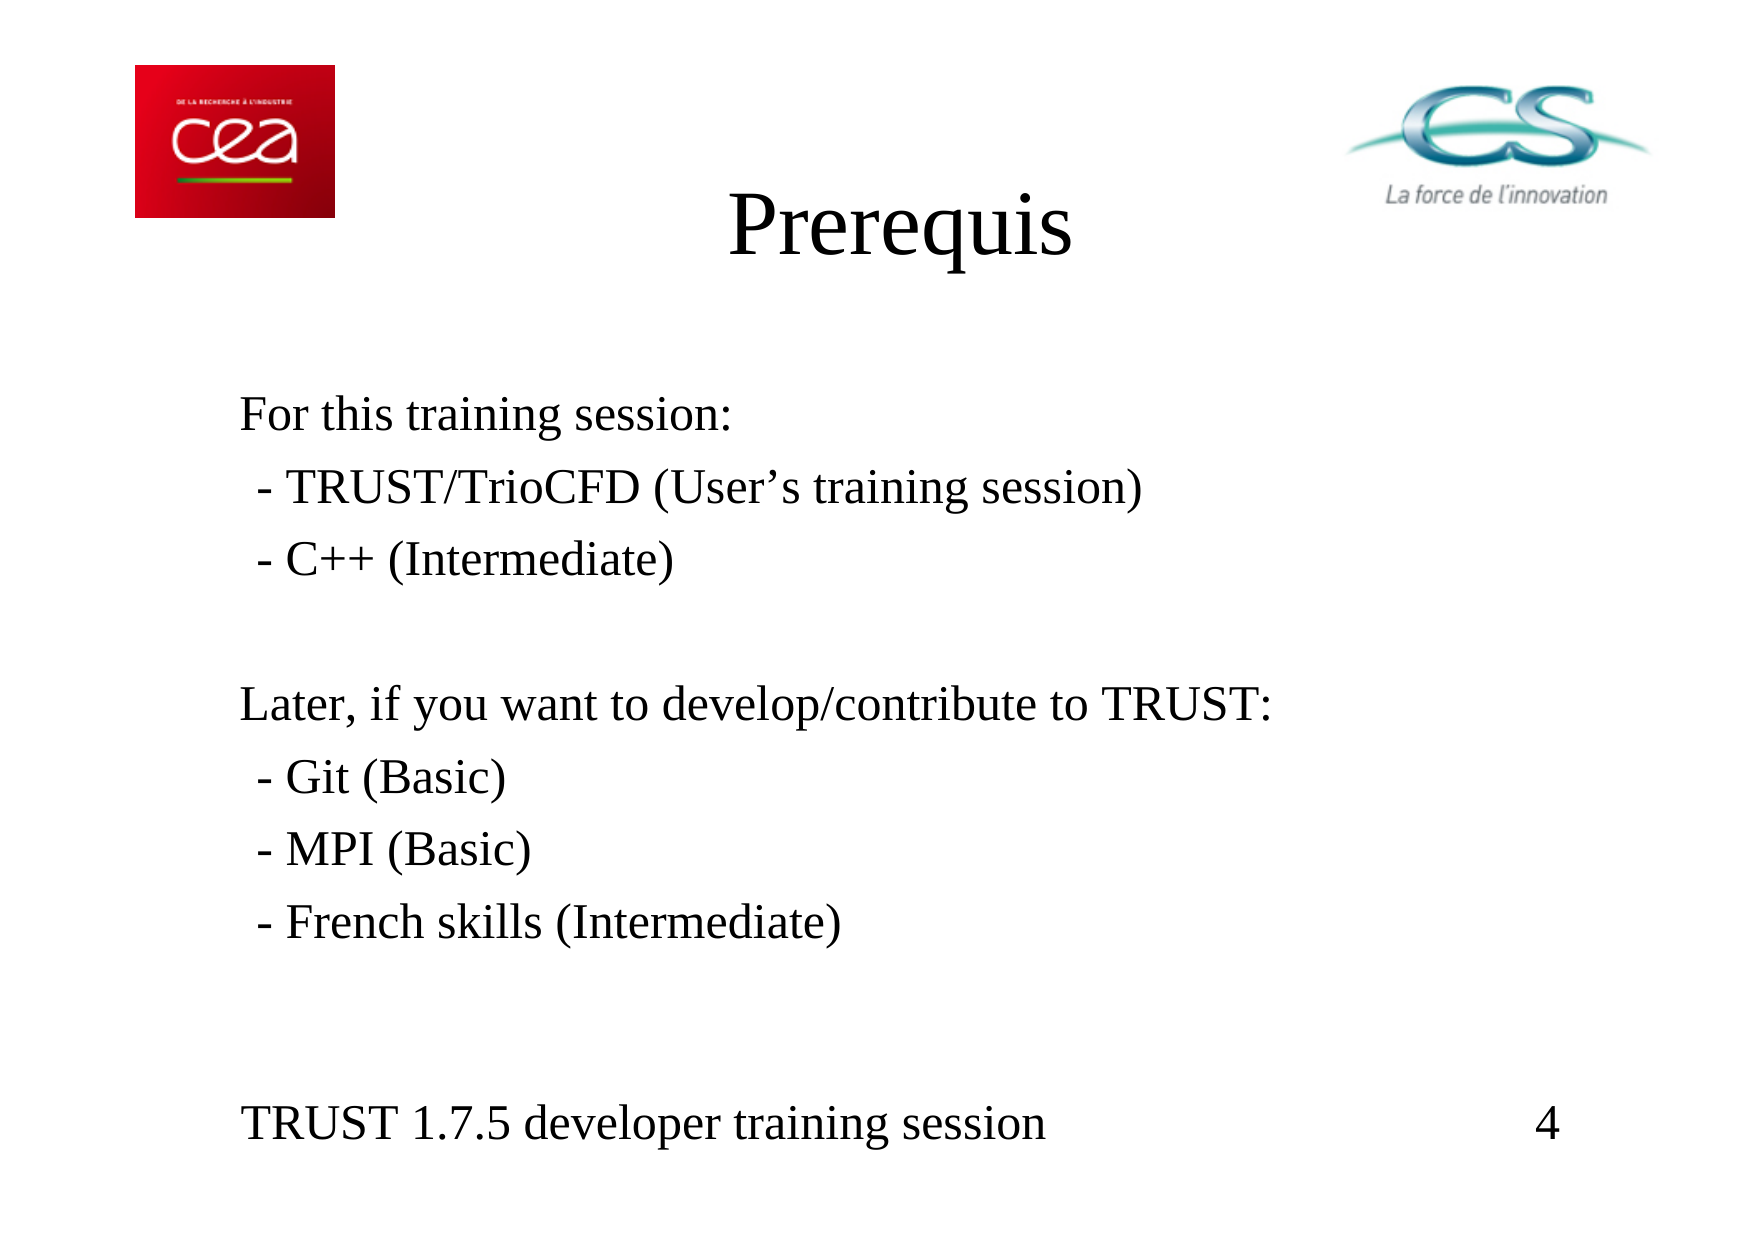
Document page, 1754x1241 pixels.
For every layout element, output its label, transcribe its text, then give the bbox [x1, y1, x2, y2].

picture [1340, 73, 1662, 218]
subtitle For this training session: - TRUST/TrioCFD (User’s training session) - C++ (Intermediate) Later, if you want to develop/contribute to TRUST: - Git (Basic) - MPI (Basic) - French skills (Intermediate) [224, 373, 1628, 968]
title Prerequis [225, 123, 1577, 312]
picture [135, 65, 335, 218]
